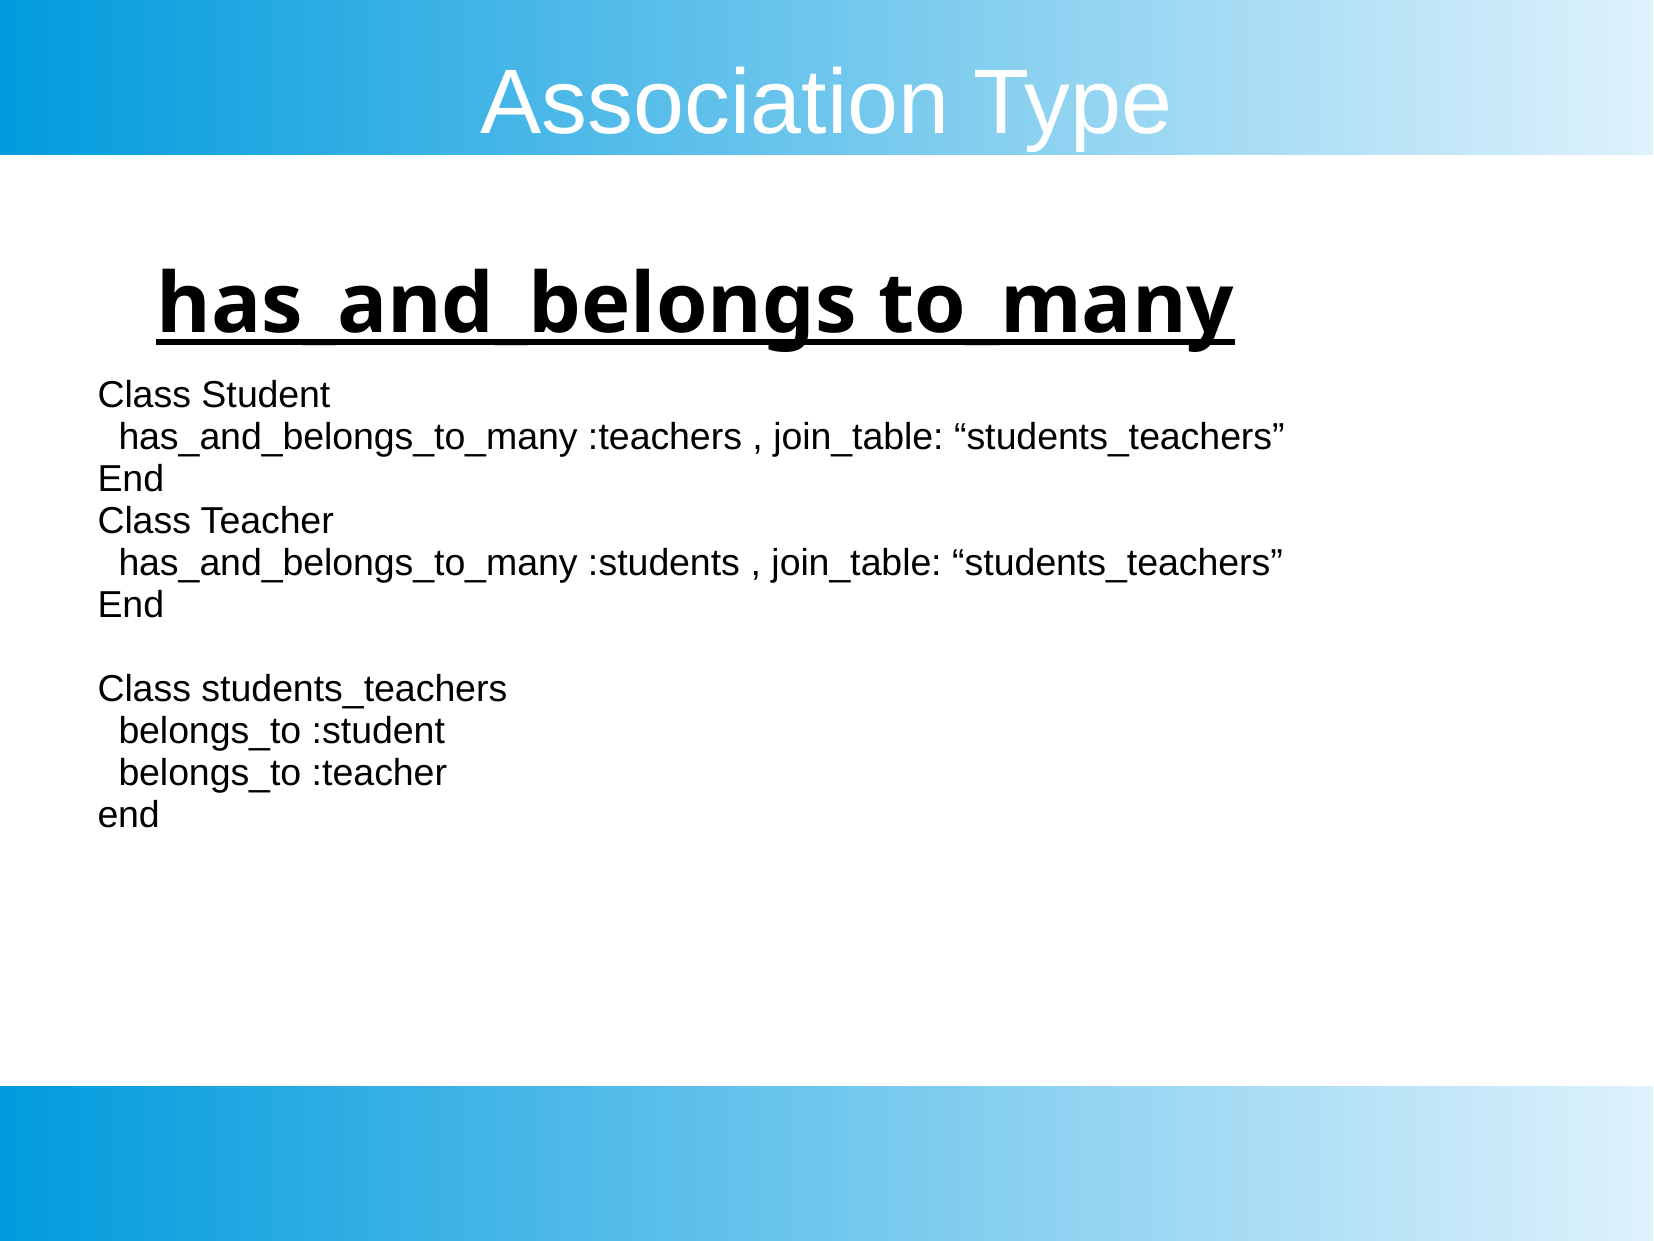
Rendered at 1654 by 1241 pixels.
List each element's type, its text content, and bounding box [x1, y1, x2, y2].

title Association Type [82, 49, 1571, 155]
text_box has_and_belongs to_many [141, 236, 1178, 362]
text_box Class Student has_and_belongs_to_many :teachers , join_table: “students_teachers” End Class Teacher has_and_belongs_to_many :students , join_table: “students_teachers” End Class students_teachers belongs_to :student belongs_to :teacher end [82, 366, 1501, 885]
